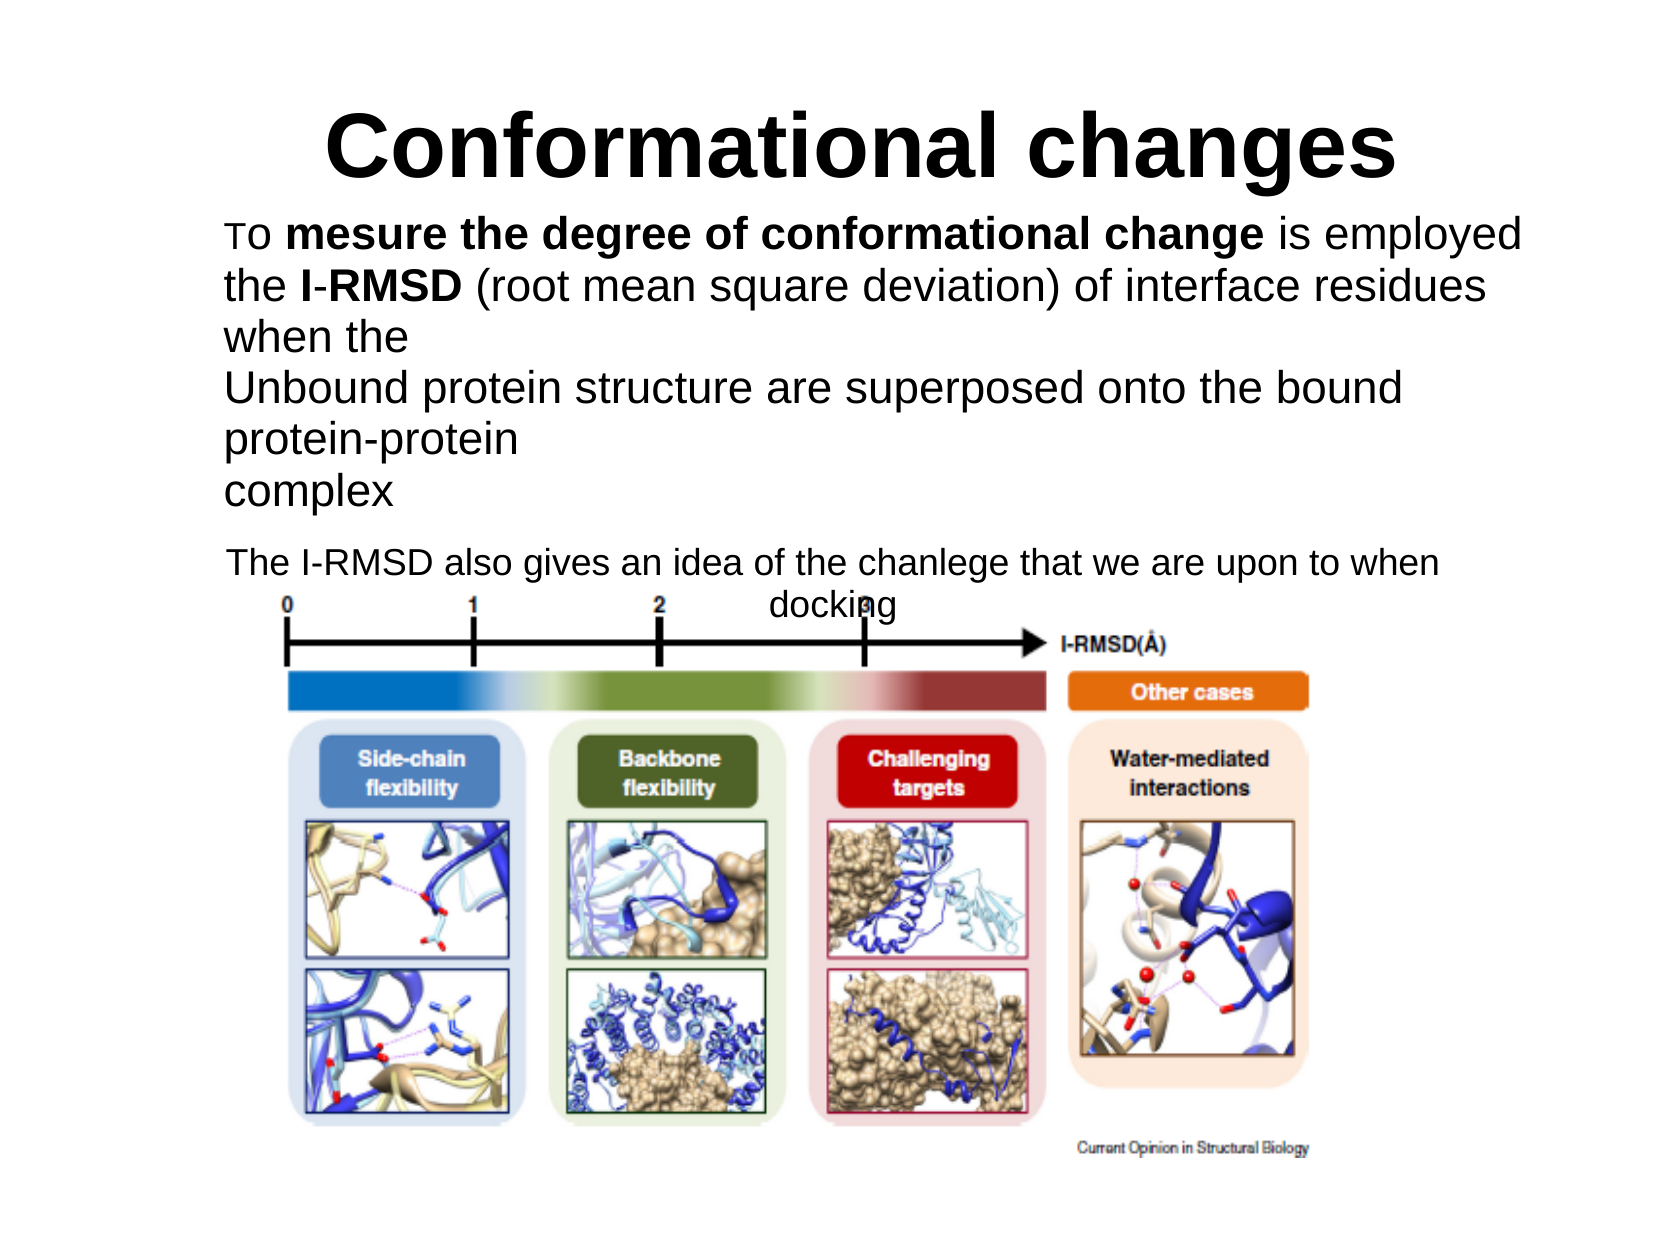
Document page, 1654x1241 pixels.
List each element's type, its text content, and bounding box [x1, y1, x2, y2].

text_box To mesure the degree of conformational change is employed the I-RMSD (root mean square deviation) of interface residues when the Unbound protein structure are superposed onto the bound protein-protein complex [208, 200, 1548, 525]
picture [271, 591, 1323, 1158]
picture [773, 599, 783, 615]
text_box The I-RMSD also gives an idea of the chanlege that we are upon to when docking [141, 533, 1525, 591]
text_box Conformational changes [307, 87, 1418, 213]
